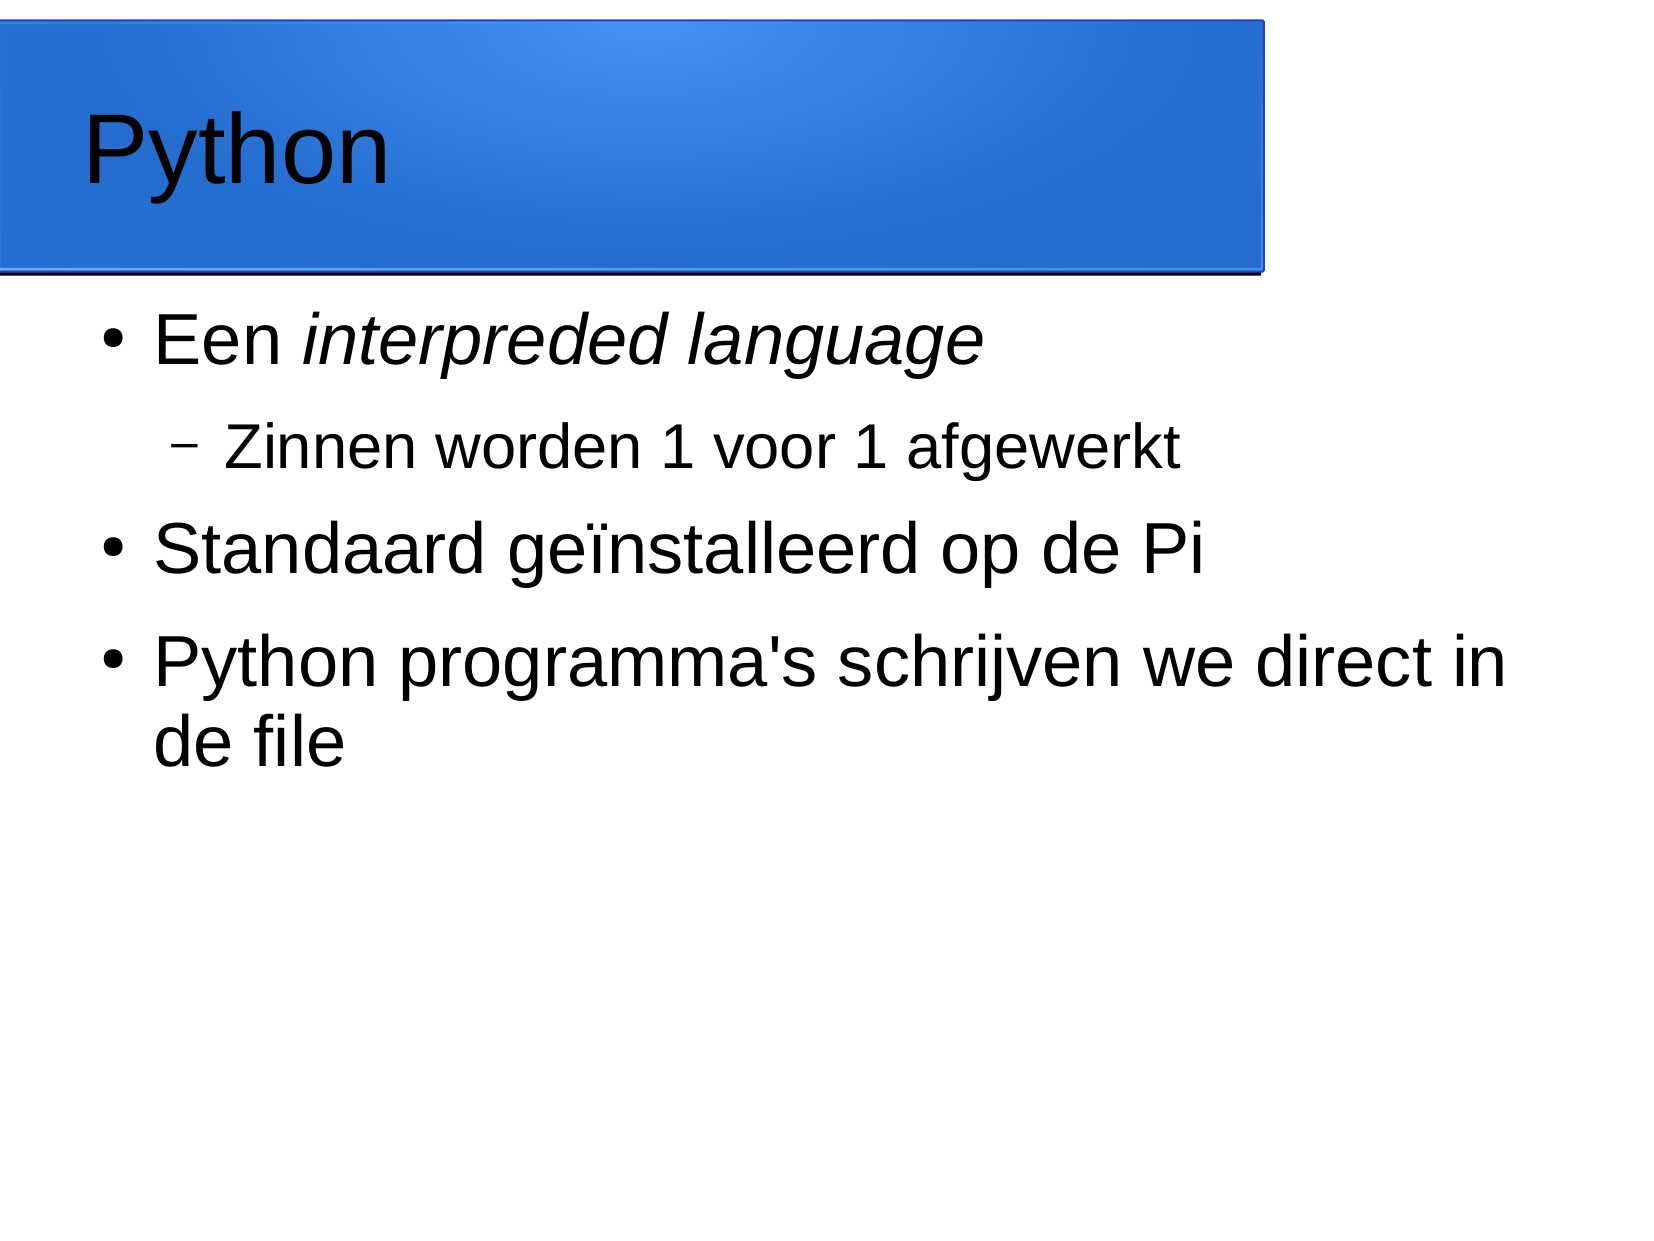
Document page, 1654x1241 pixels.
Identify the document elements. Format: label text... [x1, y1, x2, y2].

list Een interpreded language Zinnen worden 1 voor 1 afgewerkt Standaard geïnstalleerd op de Pi Python programma's schrijven we direct in de file [82, 299, 1571, 1019]
title Python [82, 47, 1235, 252]
